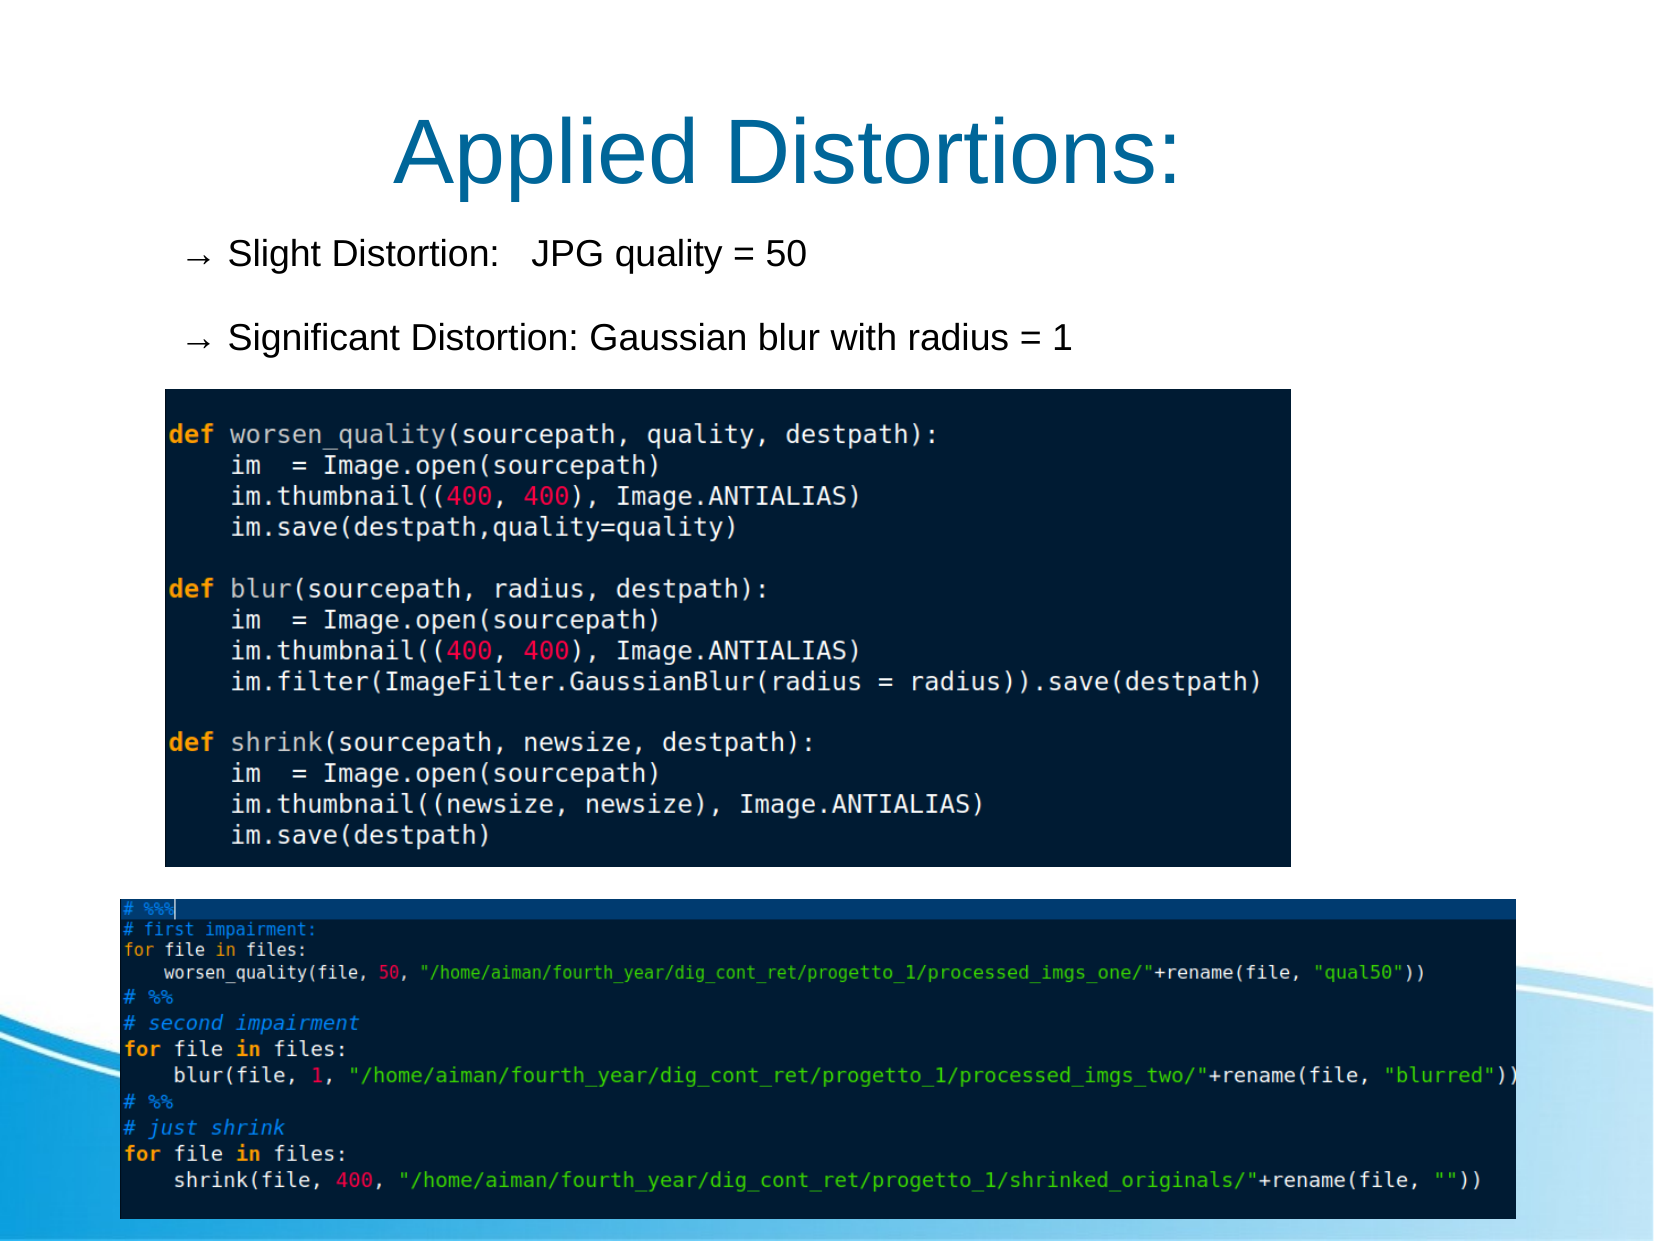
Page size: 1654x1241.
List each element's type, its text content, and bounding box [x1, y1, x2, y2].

picture [0, 899, 1654, 1241]
picture [165, 389, 1291, 867]
text_box → Slight Distortion: JPG quality = 50 → Significant Distortion: Gaussian blur with radius = 1 [165, 225, 1231, 389]
title Applied Distortions: [45, 47, 1534, 256]
